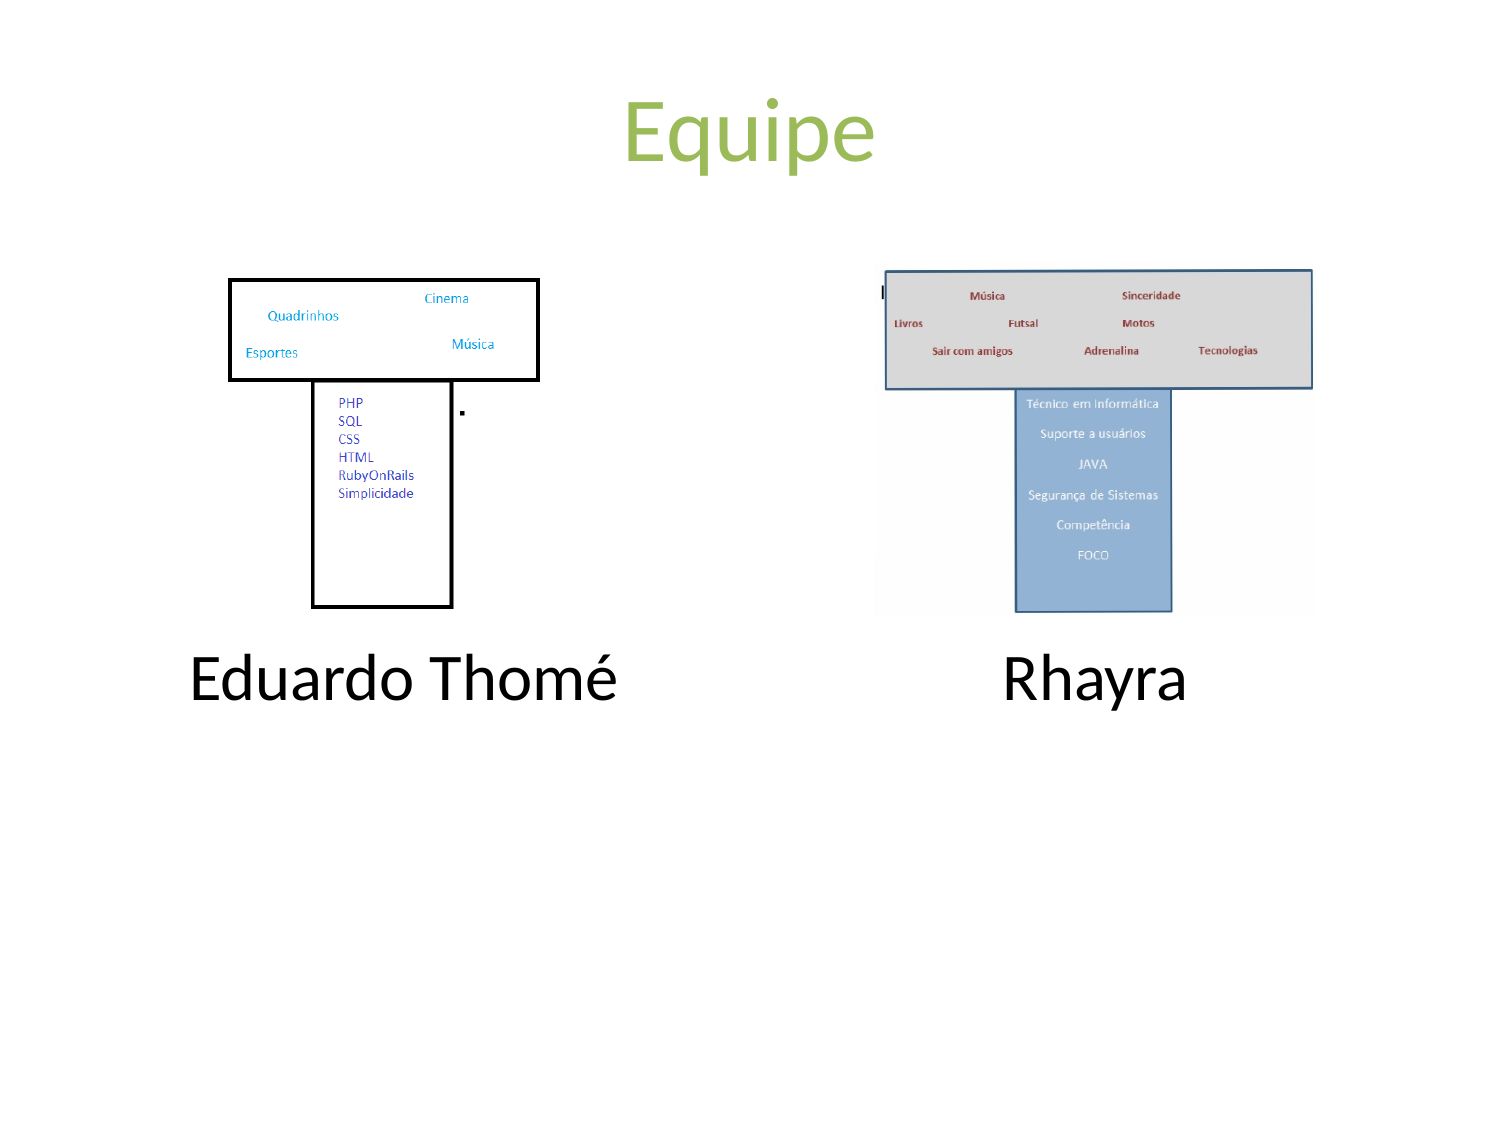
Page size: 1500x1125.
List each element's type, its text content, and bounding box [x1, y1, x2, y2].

title Equipe [75, 45, 1425, 233]
list Eduardo Thomé [75, 650, 734, 1005]
picture [133, 262, 675, 617]
picture [875, 262, 1317, 617]
list Rhayra [766, 650, 1426, 1005]
